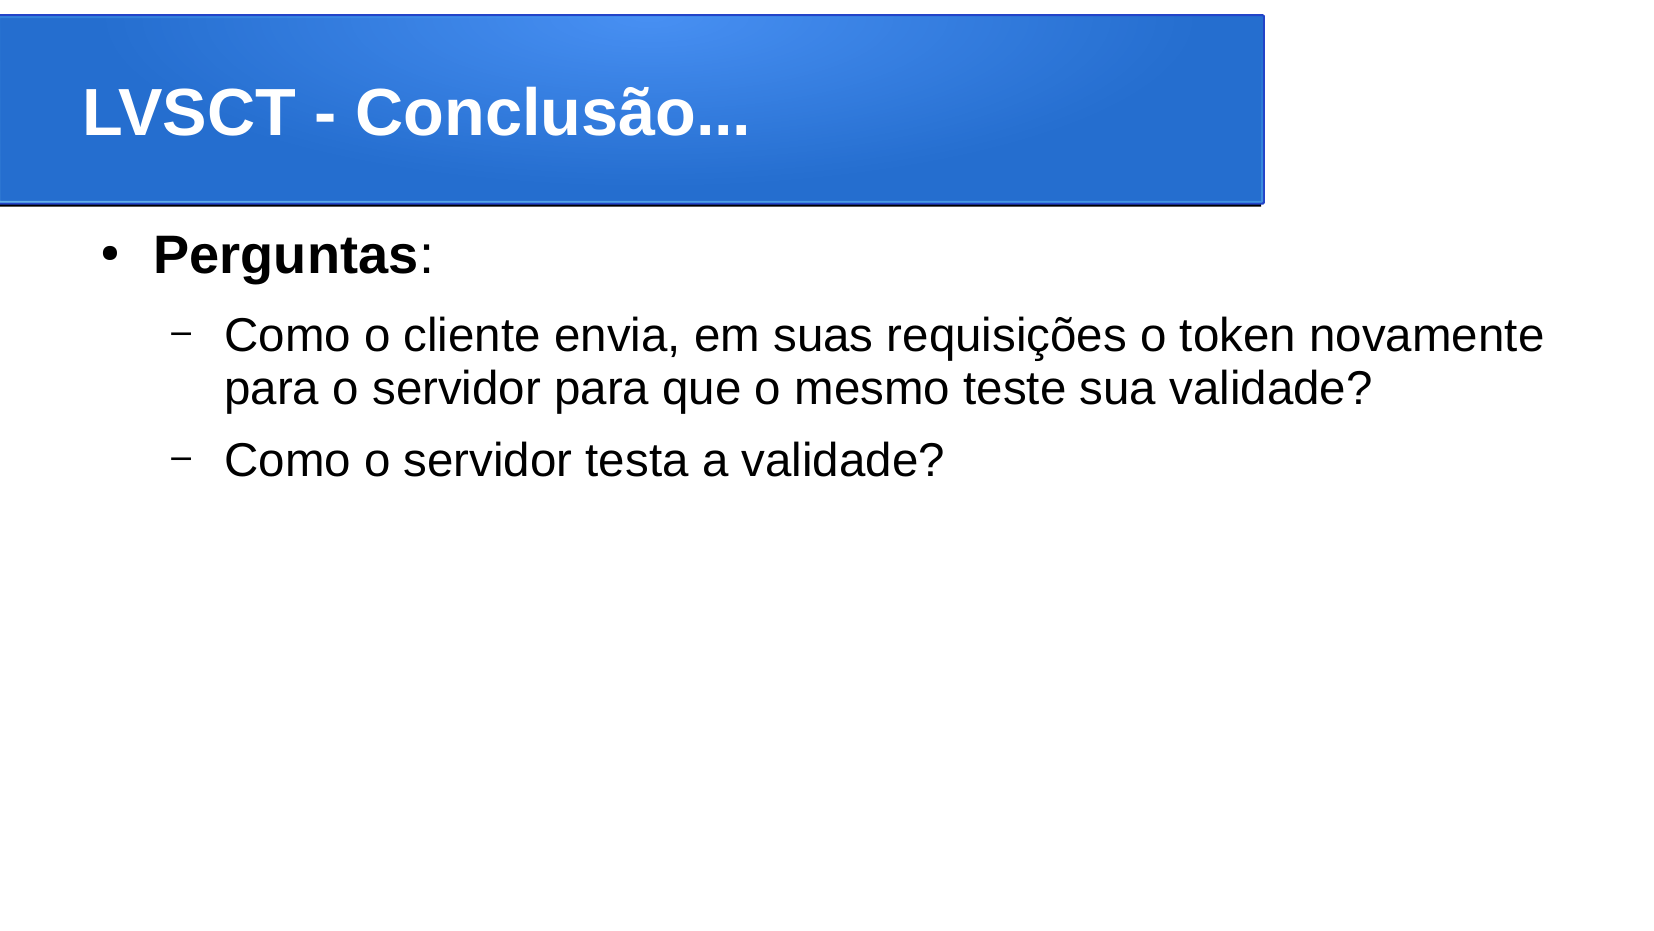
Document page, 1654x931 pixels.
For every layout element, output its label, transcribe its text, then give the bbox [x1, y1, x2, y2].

title LVSCT - Conclusão... [82, 35, 1235, 189]
list Perguntas: Como o cliente envia, em suas requisições o token novamente para o servidor para que o mesmo teste sua validade? Como o servidor testa a validade? [82, 224, 1571, 764]
